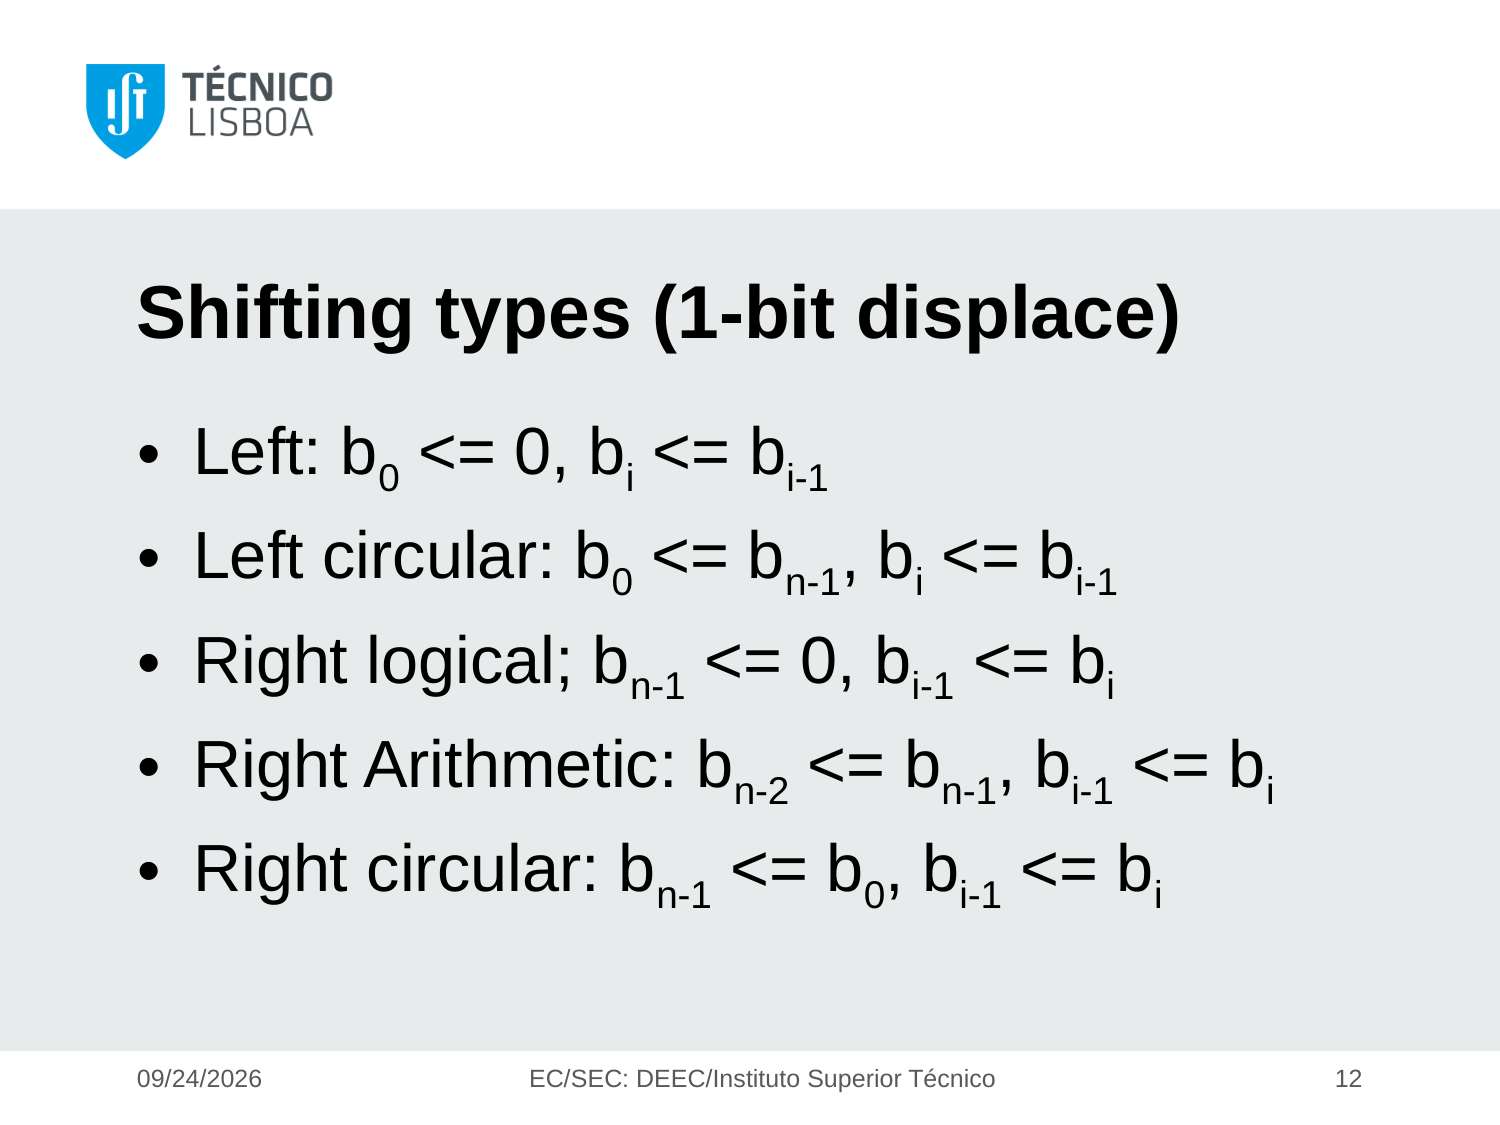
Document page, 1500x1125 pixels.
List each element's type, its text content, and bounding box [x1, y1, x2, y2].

list Left: b0 <= 0, bi <= bi-1 Left circular: b0 <= bn-1, bi <= bi-1 Right logical; bn-1 <= 0, bi-1 <= bi Right Arithmetic: bn-2 <= bn-1, bi-1 <= bi Right circular: bn-1 <= b0, bi-1 <= bi [121, 400, 1378, 1005]
picture [0, 0, 1500, 1125]
title Shifting types (1-bit displace) [121, 237, 1378, 381]
footer EC/SEC: DEEC/Instituto Superior Técnico [512, 1052, 1021, 1103]
slide_number 11/24/2020 [121, 1052, 425, 1103]
slide_number <number> [1077, 1052, 1378, 1103]
